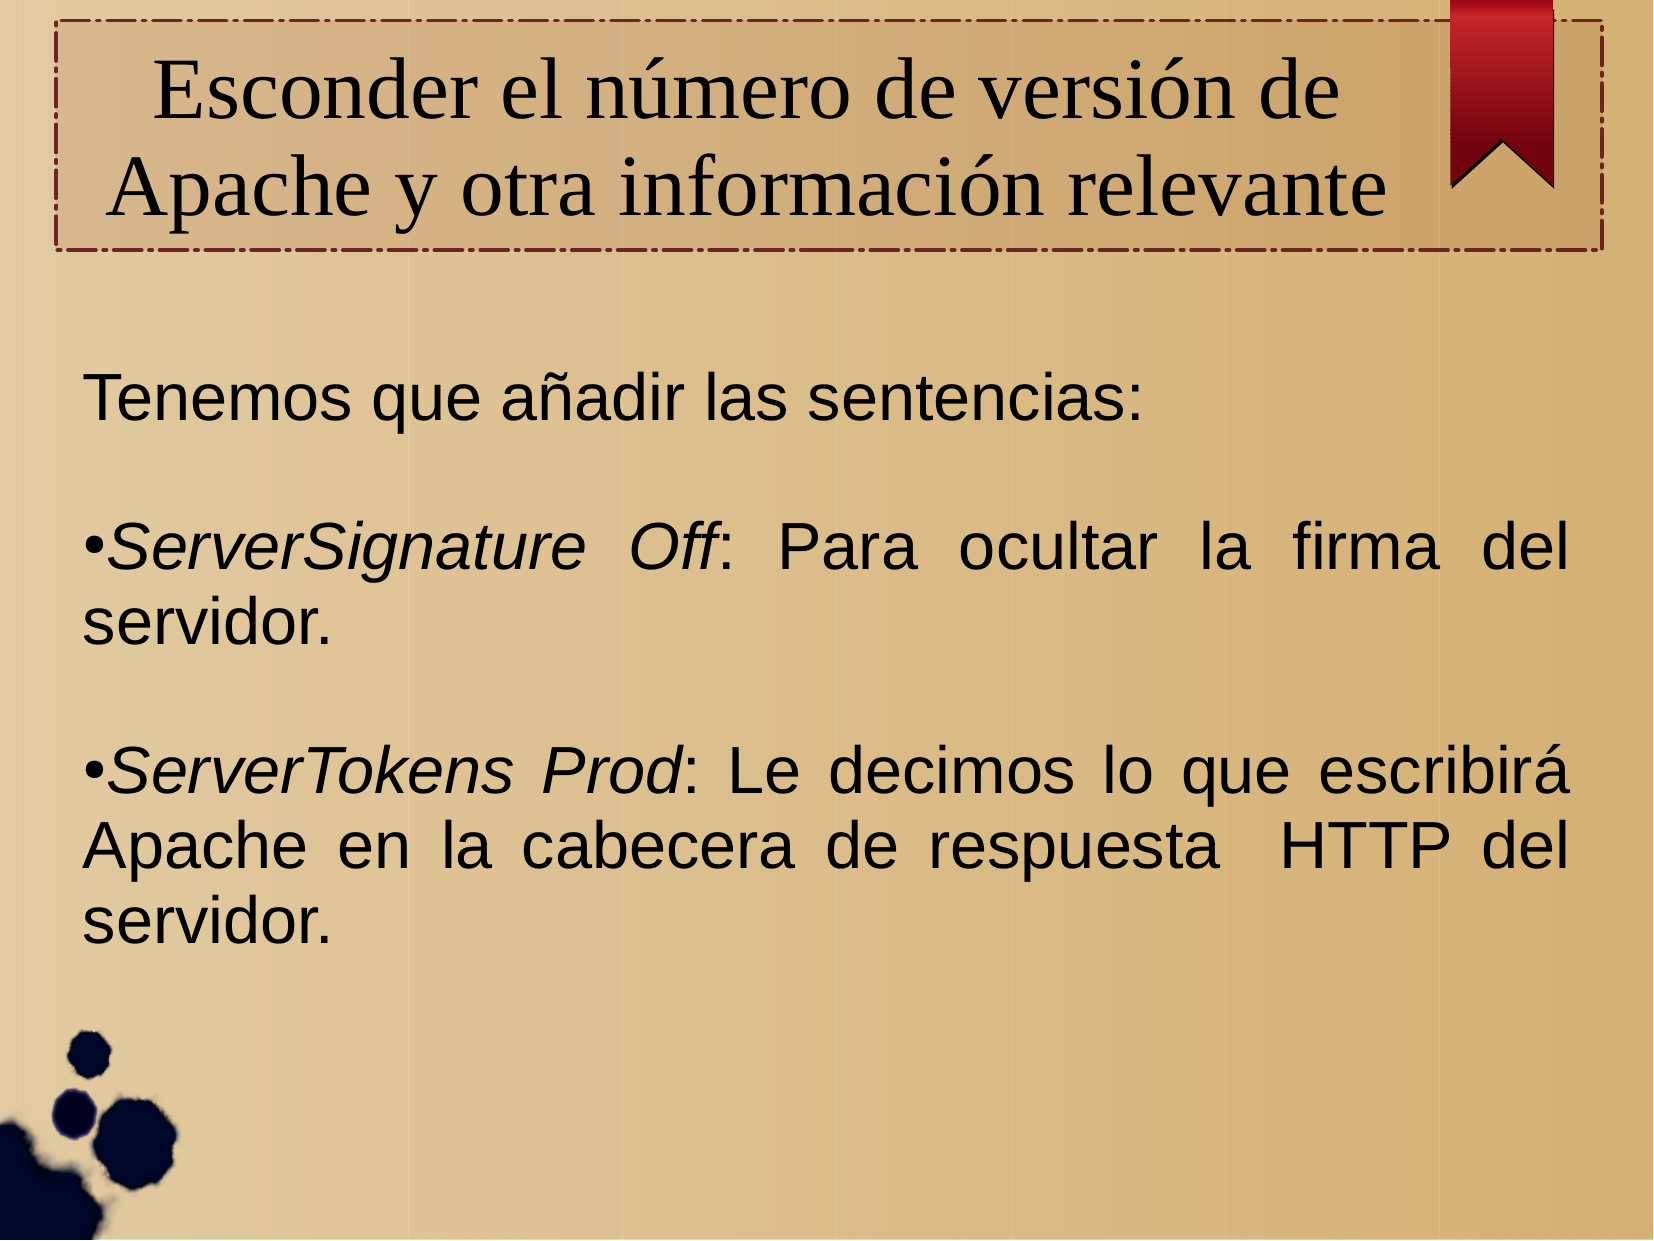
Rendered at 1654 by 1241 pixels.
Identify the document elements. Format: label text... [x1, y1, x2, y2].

subtitle Tenemos que añadir las sentencias: ServerSignature Off: Para ocultar la firma del servidor. ServerTokens Prod: Le decimos lo que escribirá Apache en la cabecera de respuesta HTTP del servidor. [82, 299, 1571, 1019]
title Esconder el número de versión de Apache y otra información relevante [82, 40, 1412, 235]
